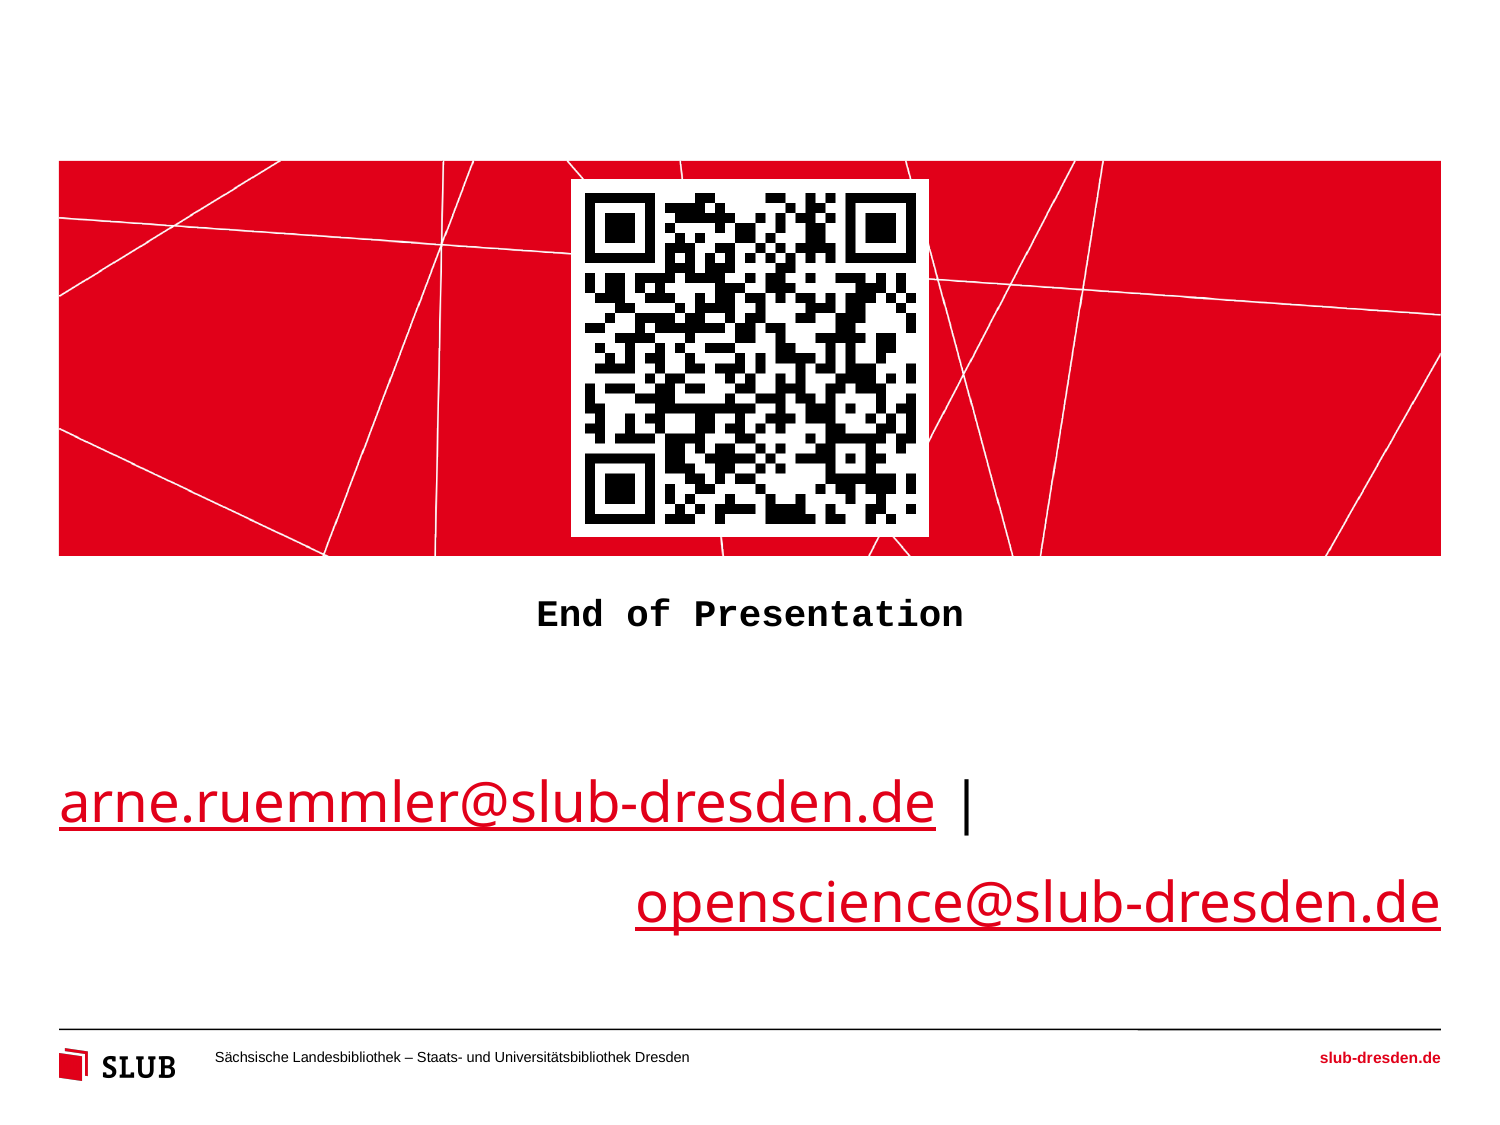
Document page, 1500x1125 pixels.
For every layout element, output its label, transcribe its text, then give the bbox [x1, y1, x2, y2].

list arne.ruemmler@slub-dresden.de | openscience@slub-dresden.de [59, 160, 1441, 940]
picture [59, 1048, 175, 1081]
text_box End of Presentation [459, 574, 1041, 664]
picture [571, 179, 929, 537]
